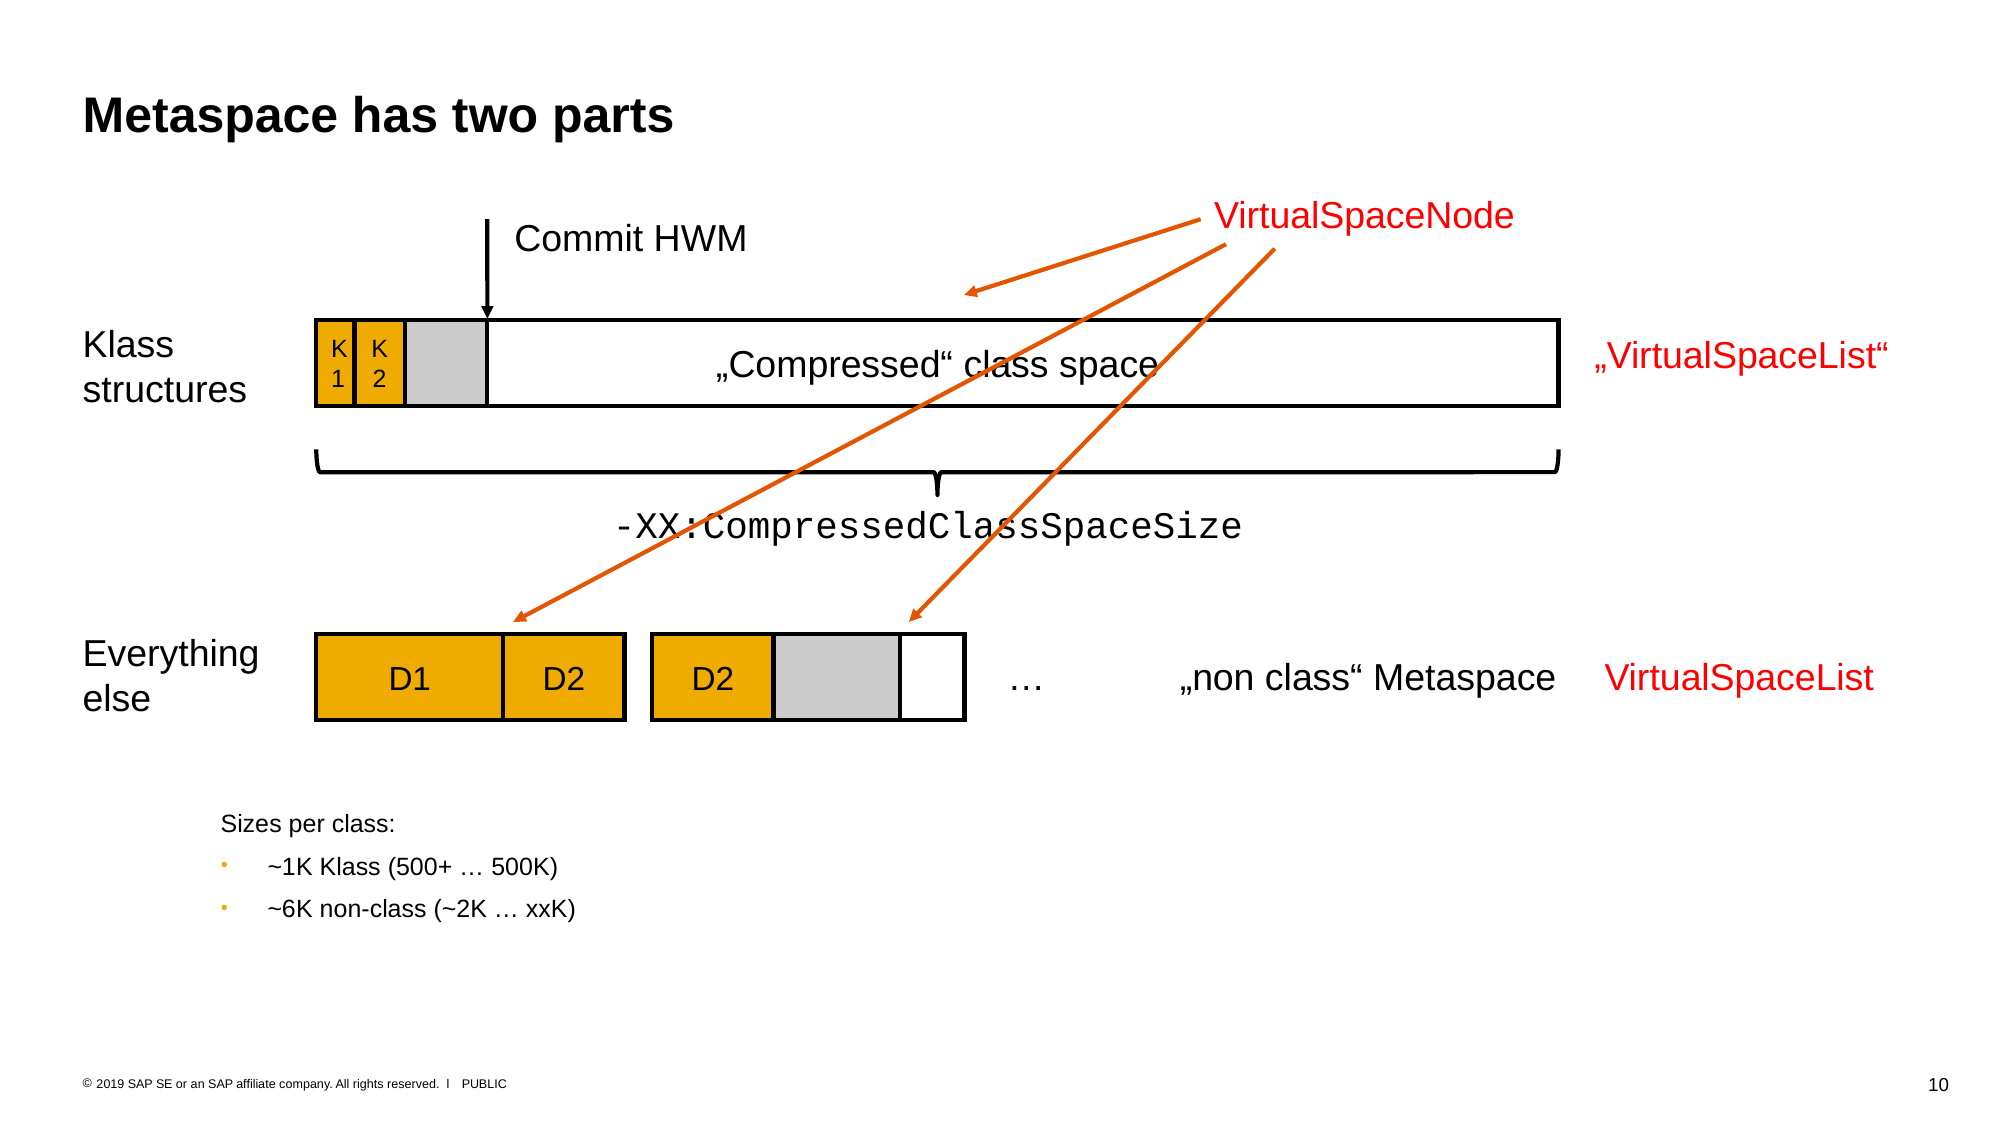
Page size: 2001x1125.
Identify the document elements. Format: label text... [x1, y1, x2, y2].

text_box Sizes per class: ~1K Klass (500+ … 500K) ~6K non-class (~2K … xxK) [220, 807, 1245, 966]
text_box Commit HWM [514, 213, 748, 260]
text_box K2 [354, 319, 405, 406]
text_box Everything else [82, 629, 270, 720]
text_box K1 [316, 319, 354, 406]
text_box … [1007, 653, 1050, 699]
text_box „VirtualSpaceList“ [1594, 330, 1889, 376]
text_box „non class“ Metaspace [1179, 653, 1557, 699]
text_box D1 [316, 634, 503, 721]
text_box -XX:CompressedClassSpaceSize [612, 501, 735, 566]
text_box [405, 319, 488, 406]
text_box VirtualSpaceList [1604, 653, 1875, 699]
text_box D2 [503, 634, 625, 721]
text_box D2 [652, 634, 774, 721]
text_box -XX:CompressedClassSpaceSize [924, 501, 1244, 611]
text_box „Compressed“ class space [1125, 319, 1559, 406]
text_box [774, 634, 965, 721]
text_box „Compressed“ class space [488, 319, 1078, 406]
text_box -XX:CompressedClassSpaceSize [612, 501, 1023, 611]
text_box Klass structures [82, 319, 254, 410]
title Metaspace has two parts [82, 82, 1918, 144]
text_box „Compressed“ class space [928, 319, 1201, 406]
text_box VirtualSpaceNode [1214, 190, 1515, 236]
